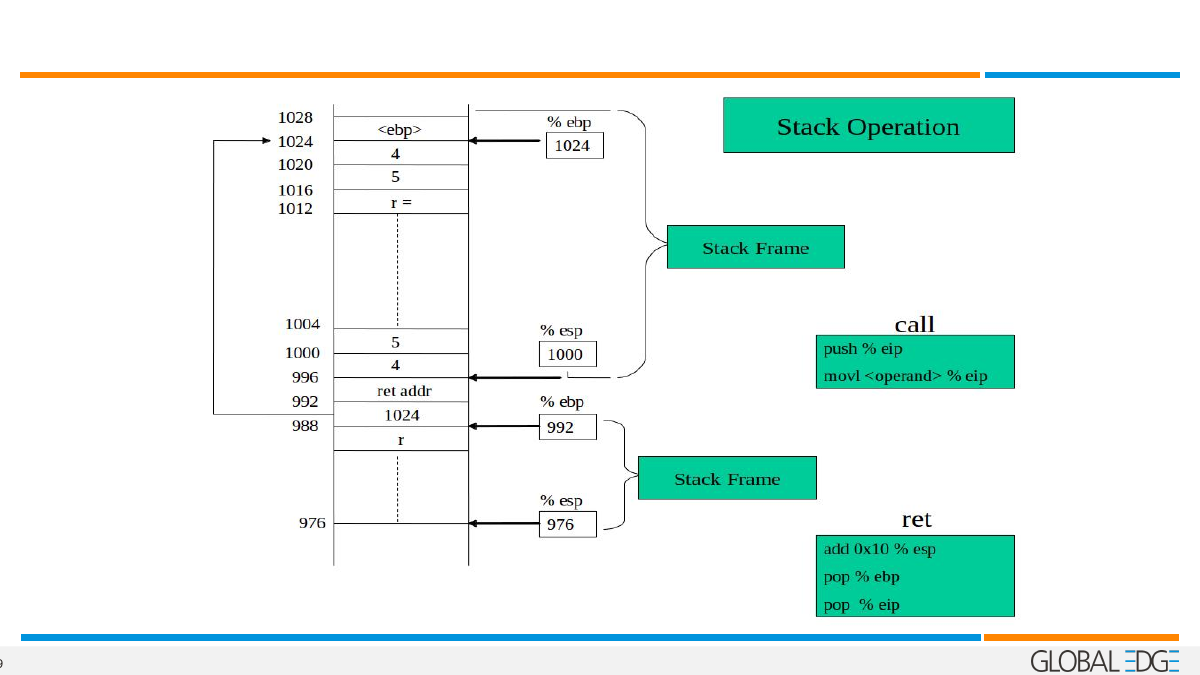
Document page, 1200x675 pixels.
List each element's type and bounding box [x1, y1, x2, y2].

picture [177, 79, 1028, 626]
picture [1031, 650, 1179, 672]
